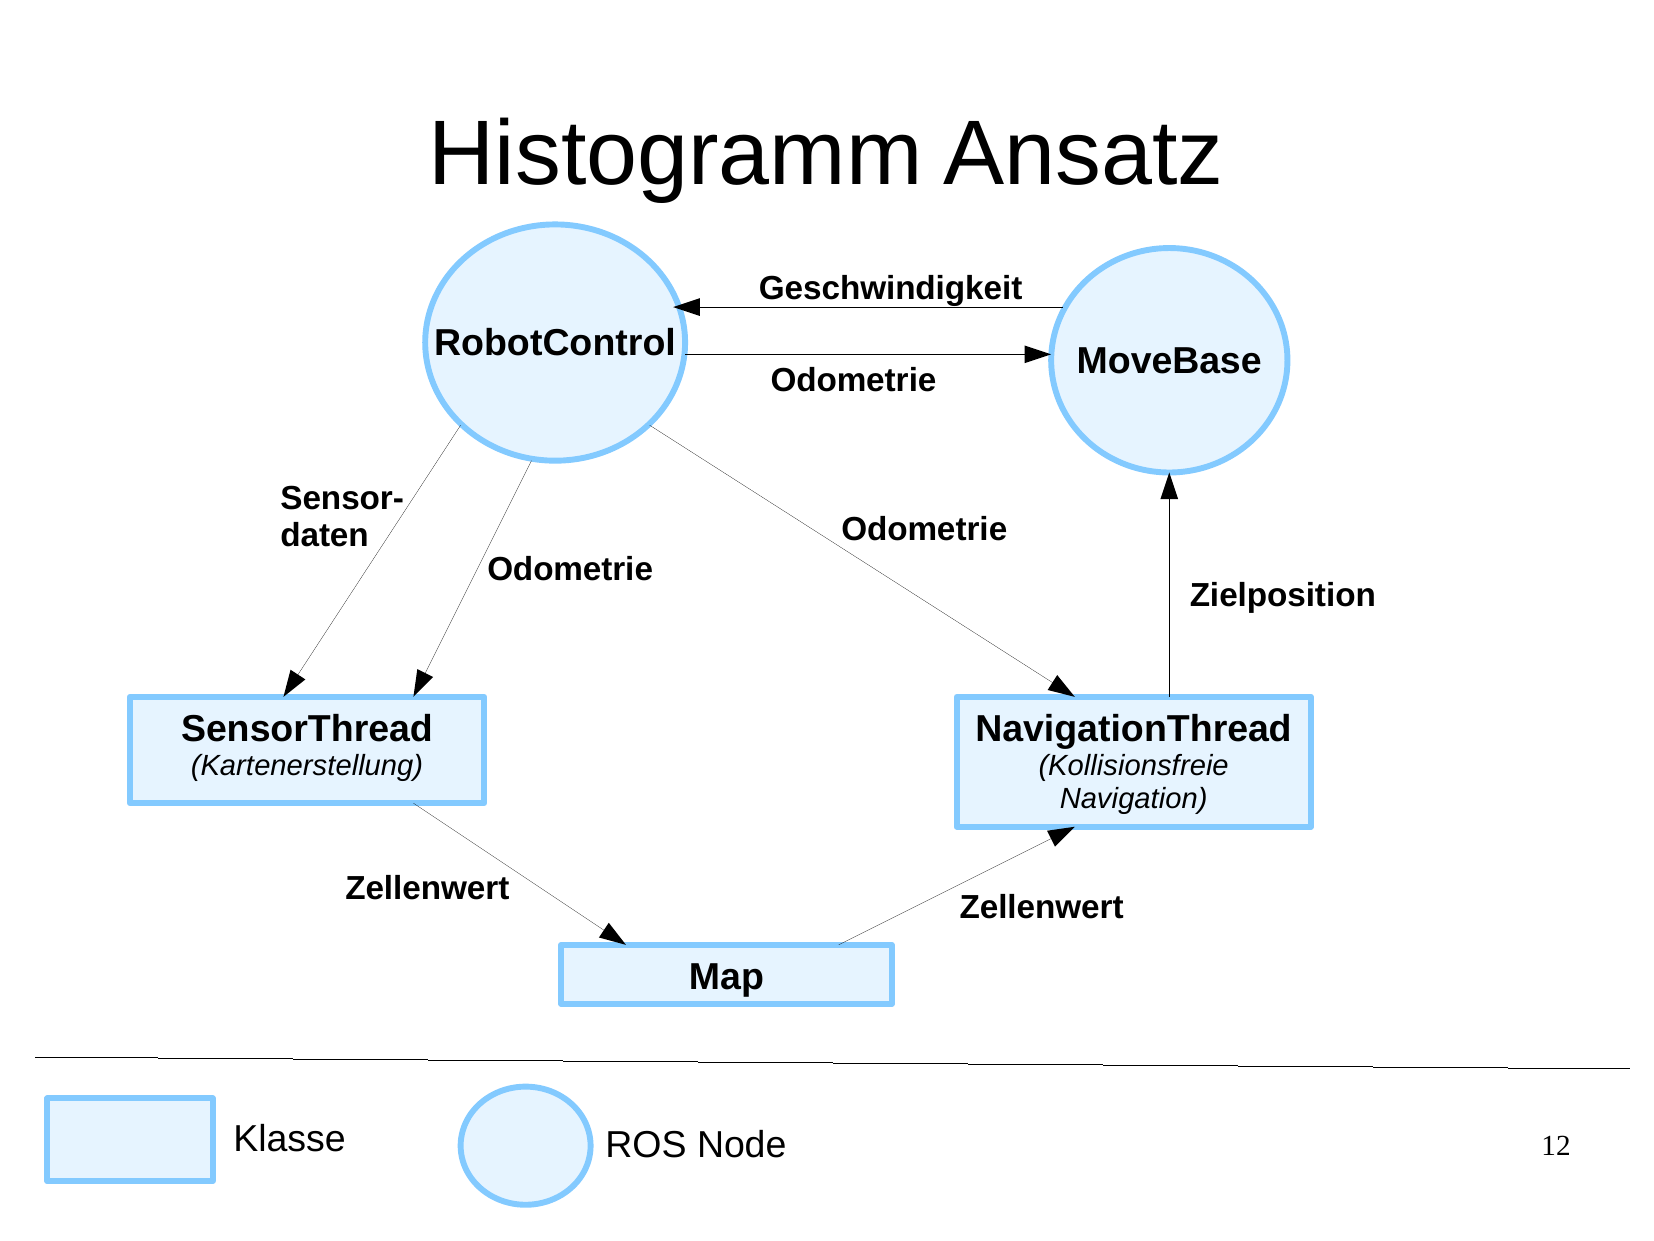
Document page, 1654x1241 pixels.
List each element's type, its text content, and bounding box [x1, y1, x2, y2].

text_box Map [561, 944, 892, 1004]
text_box Odometrie [472, 543, 669, 596]
text_box Zielposition [1175, 569, 1391, 622]
text_box ROS Node [590, 1116, 802, 1173]
text_box Sensor- daten [265, 472, 420, 562]
title Histogramm Ansatz [82, 49, 1571, 257]
text_box [47, 1098, 213, 1182]
text_box Odometrie [755, 354, 952, 407]
text_box MoveBase [1051, 248, 1288, 473]
text_box Geschwindigkeit [744, 262, 1038, 314]
text_box RobotControl [425, 224, 686, 461]
text_box Odometrie [826, 503, 1023, 556]
text_box Zellenwert [330, 862, 525, 915]
text_box [460, 1086, 590, 1205]
text_box NavigationThread (Kollisionsfreie Navigation) [956, 696, 1312, 827]
text_box Klasse [218, 1110, 361, 1168]
text_box Zellenwert [944, 881, 1139, 934]
text_box SensorThread (Kartenerstellung) [129, 696, 485, 804]
